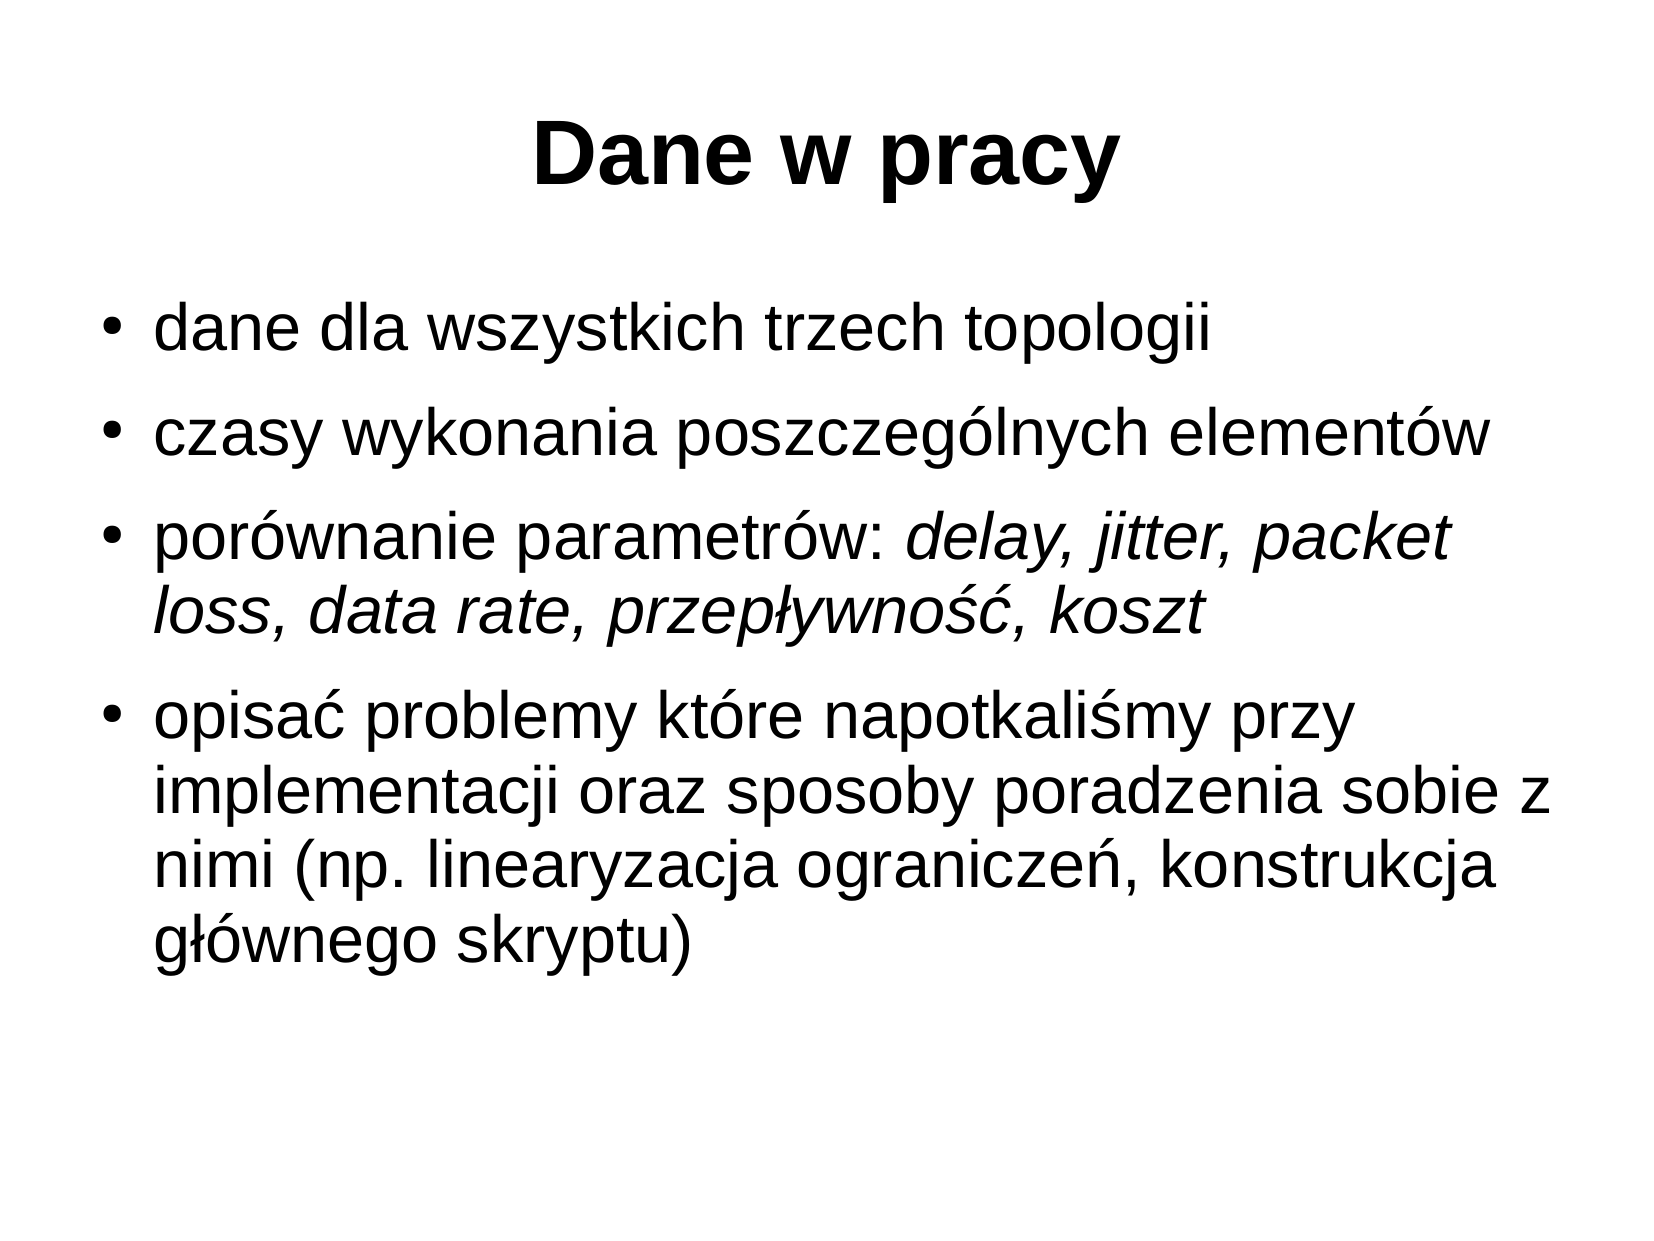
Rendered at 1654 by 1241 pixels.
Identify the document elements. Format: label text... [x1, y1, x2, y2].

list dane dla wszystkich trzech topologii czasy wykonania poszczególnych elementów porównanie parametrów: delay, jitter, packet loss, data rate, przepływność, koszt opisać problemy które napotkaliśmy przy implementacji oraz sposoby poradzenia sobie z nimi (np. linearyzacja ograniczeń, konstrukcja głównego skryptu) [82, 290, 1571, 1010]
title Dane w pracy [82, 49, 1571, 257]
